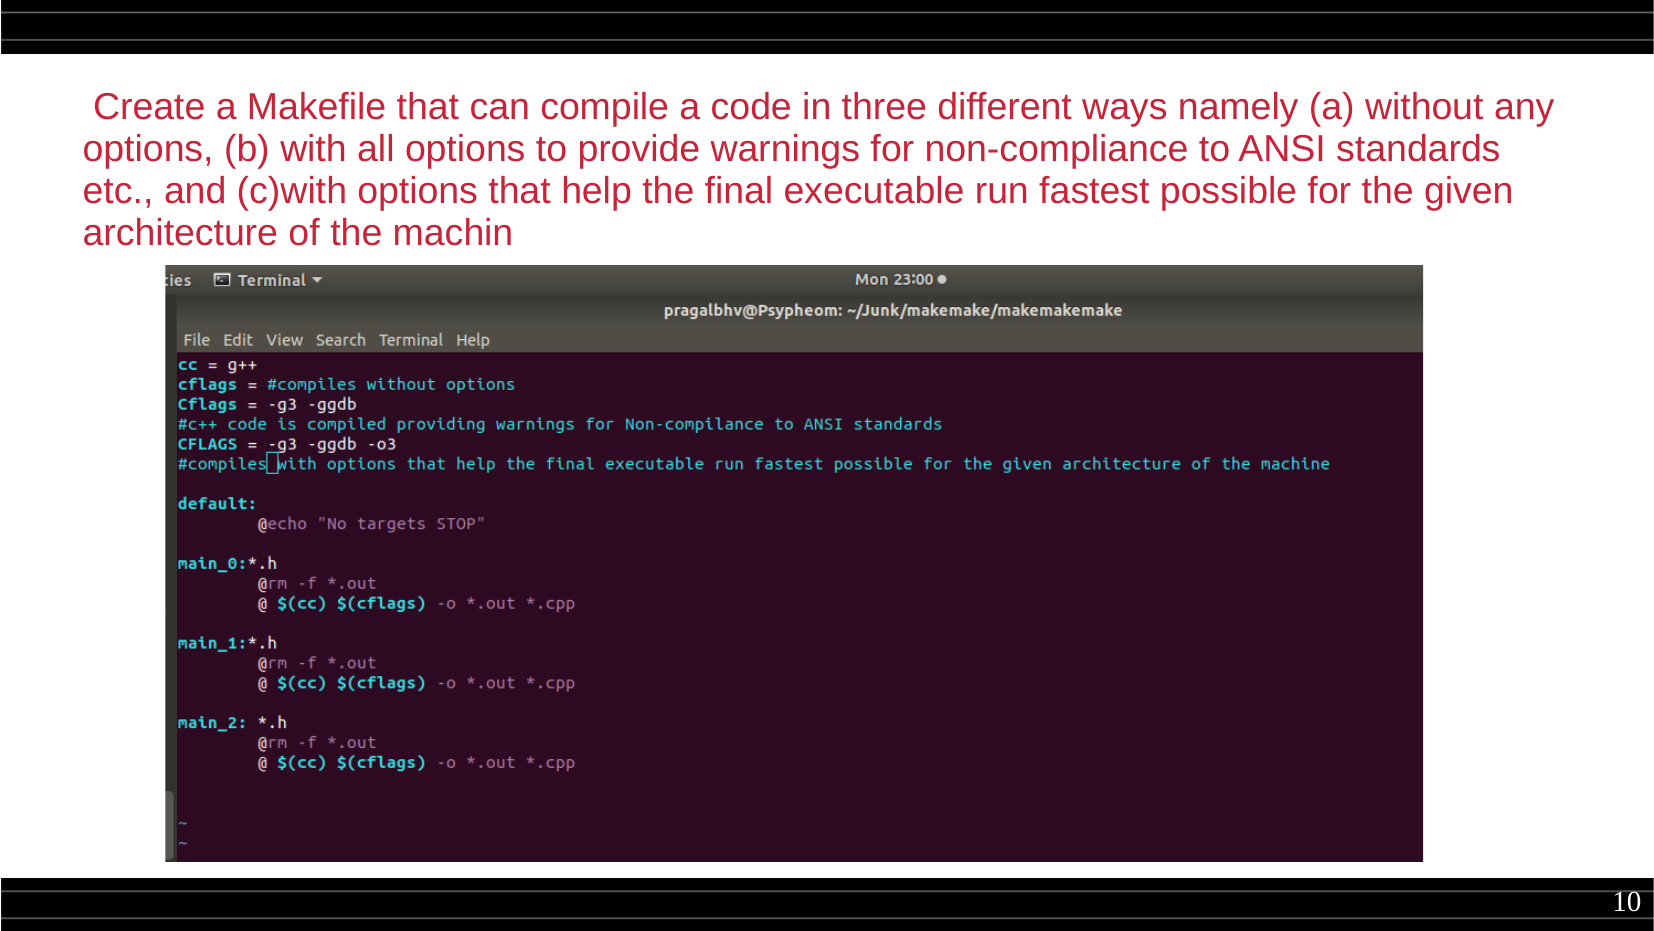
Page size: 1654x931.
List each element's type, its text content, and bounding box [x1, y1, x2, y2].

picture [165, 265, 1424, 862]
picture [1, 878, 1654, 931]
title Create a Makefile that can compile a code in three different ways namely (a) without any options, (b) with all options to provide warnings for non-compliance to ANSI standards etc., and (c)with options that help the final executable run fastest possible for the given architecture of the machin [82, 85, 1571, 254]
picture [1, 0, 1654, 54]
